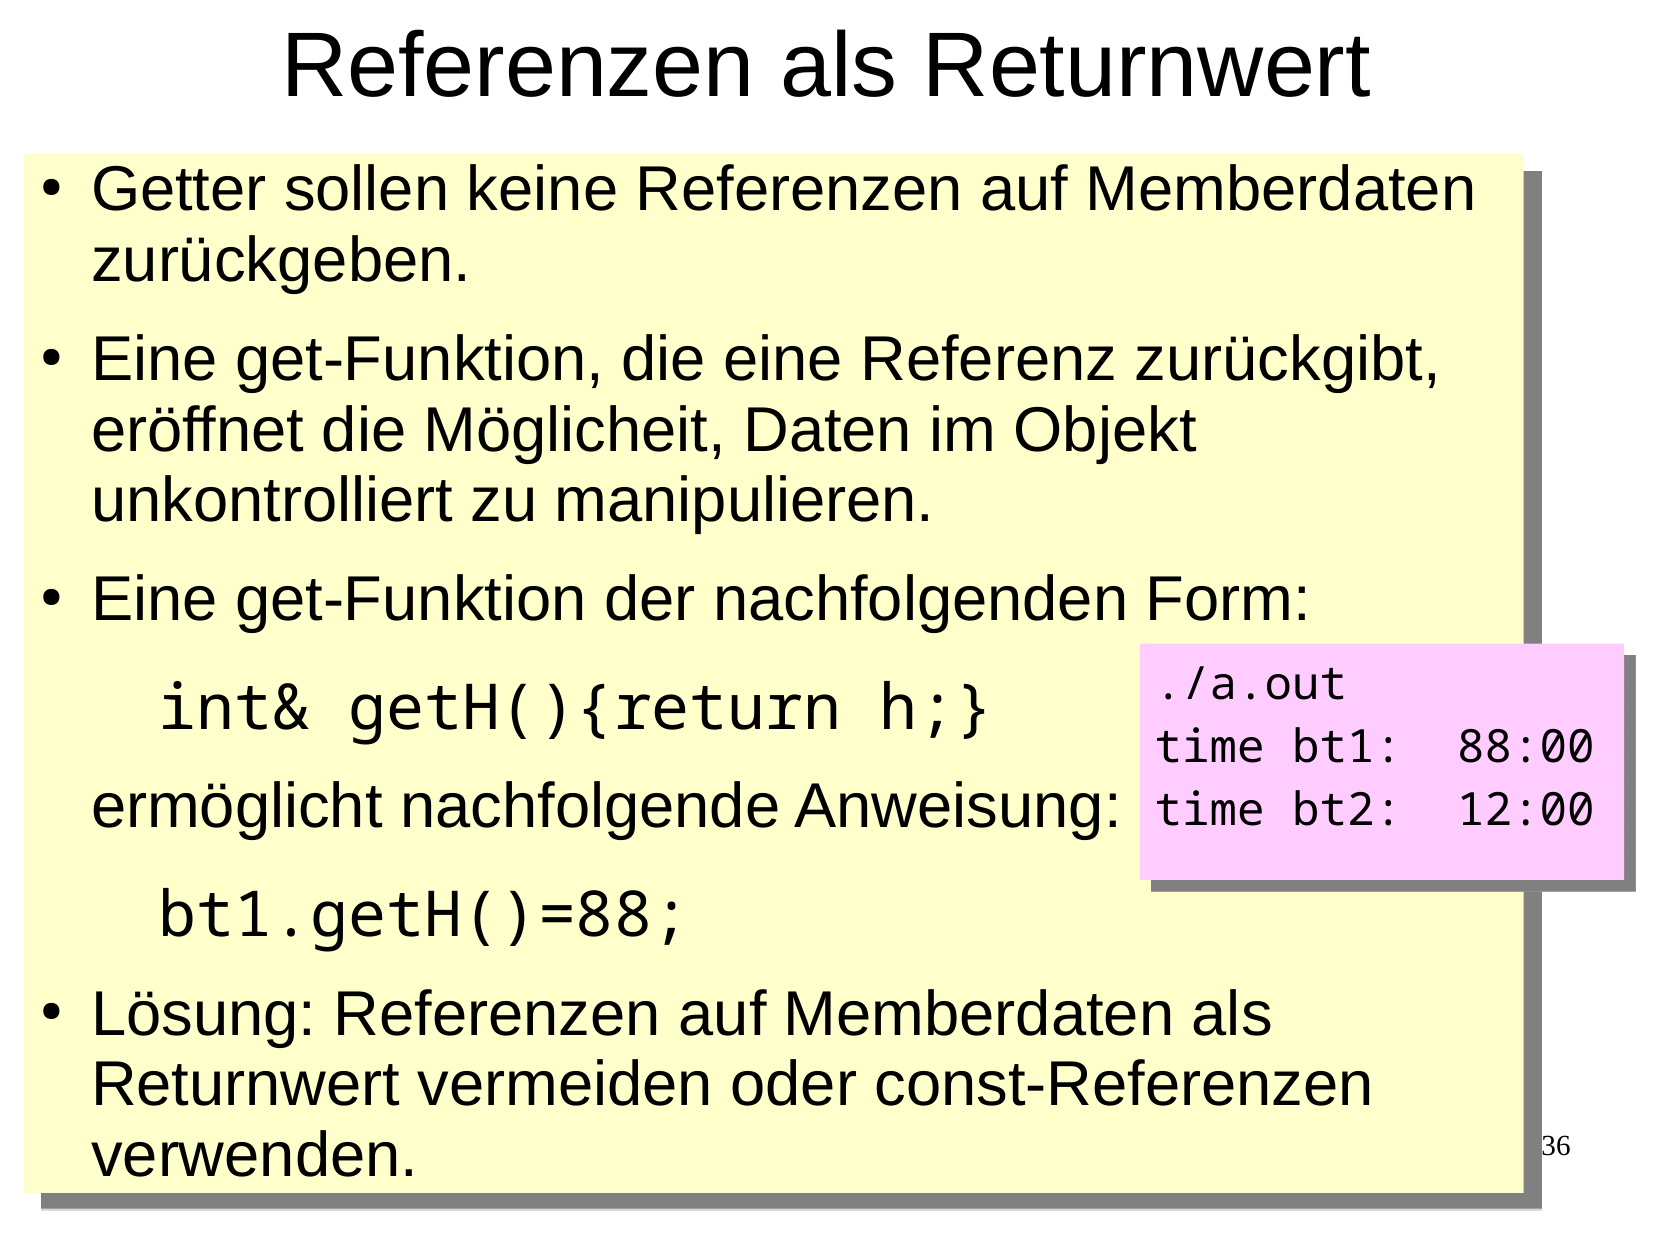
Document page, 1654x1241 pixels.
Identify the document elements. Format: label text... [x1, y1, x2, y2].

text_box ./a.out time bt1: 88:00 time bt2: 12:00 [1139, 643, 1625, 880]
list Getter sollen keine Referenzen auf Memberdaten zurückgeben. Eine get-Funktion, die eine Referenz zurückgibt, eröffnet die Möglicheit, Daten im Objekt unkontrolliert zu manipulieren. Eine get-Funktion der nachfolgenden Form: int& getH(){return h;} ermöglicht nachfolgende Anweisung: bt1.getH()=88; Lösung: Referenzen auf Memberdaten als Returnwert vermeiden oder const-Referenzen verwenden. [23, 153, 1524, 1193]
title Referenzen als Returnwert [82, 0, 1571, 168]
